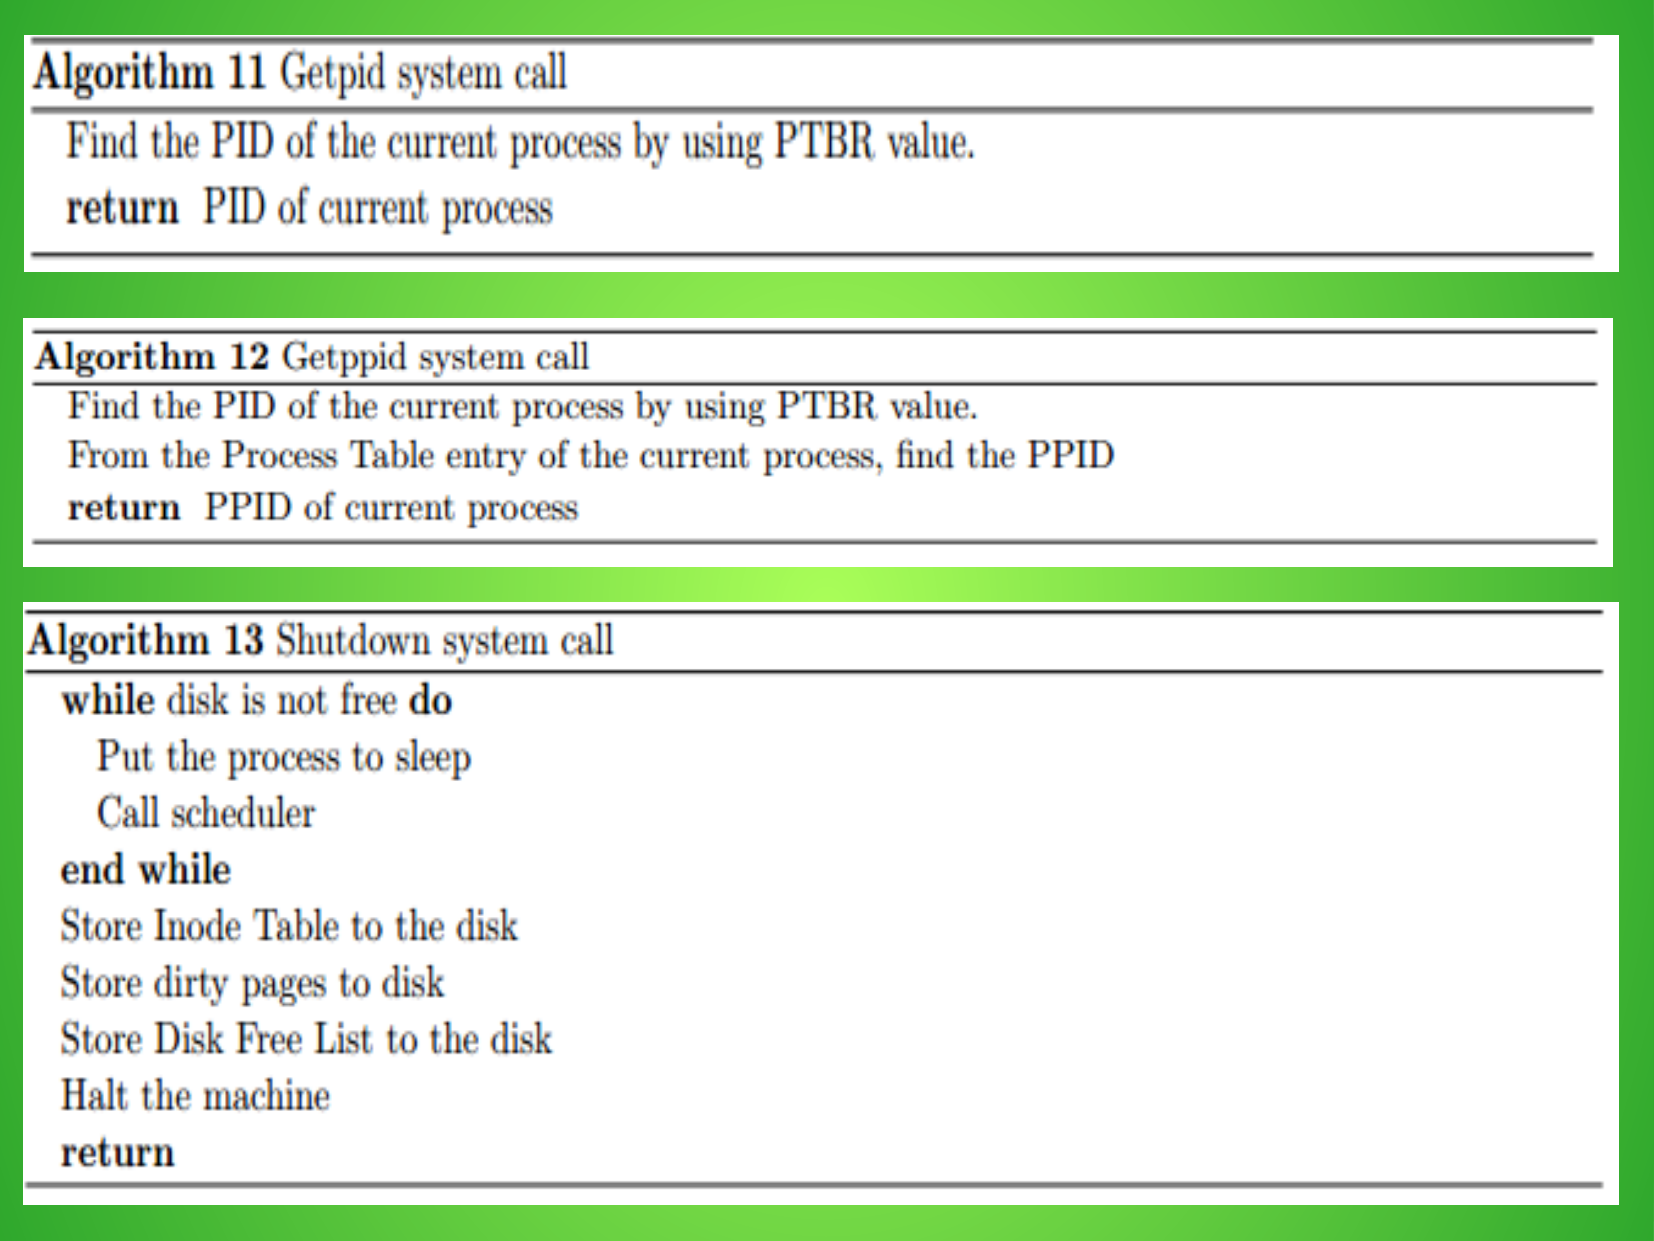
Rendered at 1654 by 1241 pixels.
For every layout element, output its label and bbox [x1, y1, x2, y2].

picture [23, 602, 1619, 1205]
picture [23, 318, 1613, 567]
picture [24, 35, 1619, 272]
